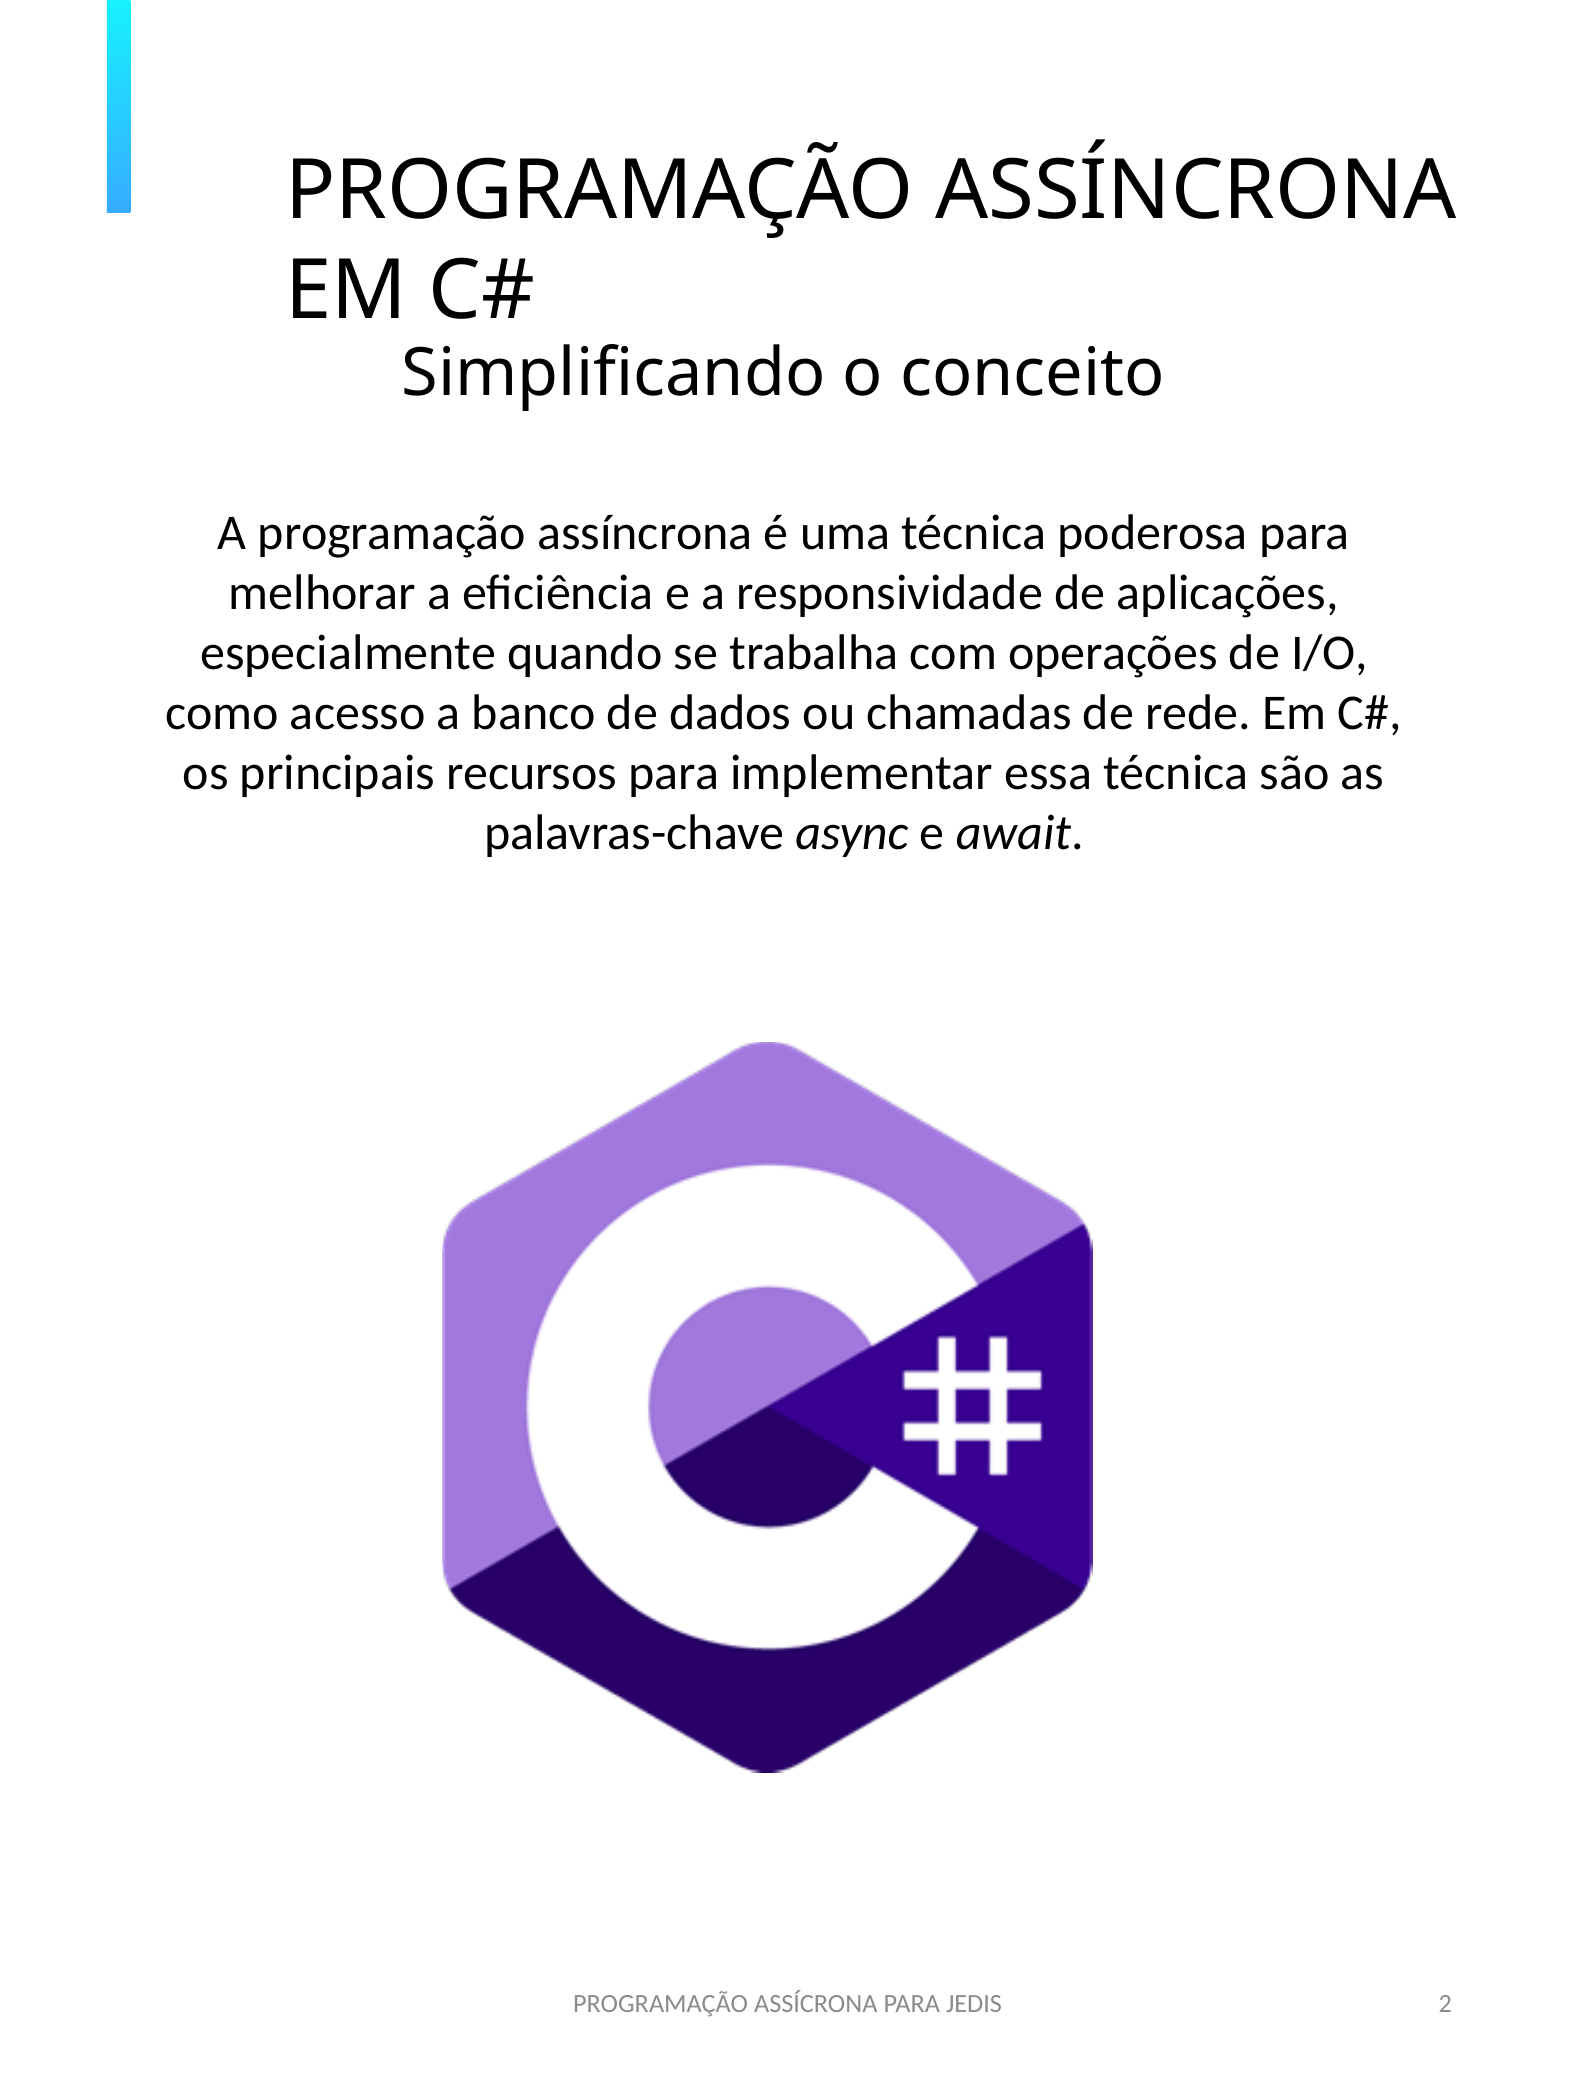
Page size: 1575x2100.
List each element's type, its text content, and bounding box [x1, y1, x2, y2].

text_box A programação assíncrona é uma técnica poderosa para melhorar a eficiência e a responsividade de aplicações, especialmente quando se trabalha com operações de I/O, como acesso a banco de dados ou chamadas de rede. Em C#, os principais recursos para implementar essa técnica são as palavras-chave async e await. [142, 491, 1426, 867]
text_box [106, 0, 131, 213]
picture [442, 1042, 1093, 1774]
text_box Simplificando o conceito [142, 321, 1426, 417]
text_box PROGRAMAÇÃO ASSÍNCRONA EM C# [270, 127, 1553, 343]
